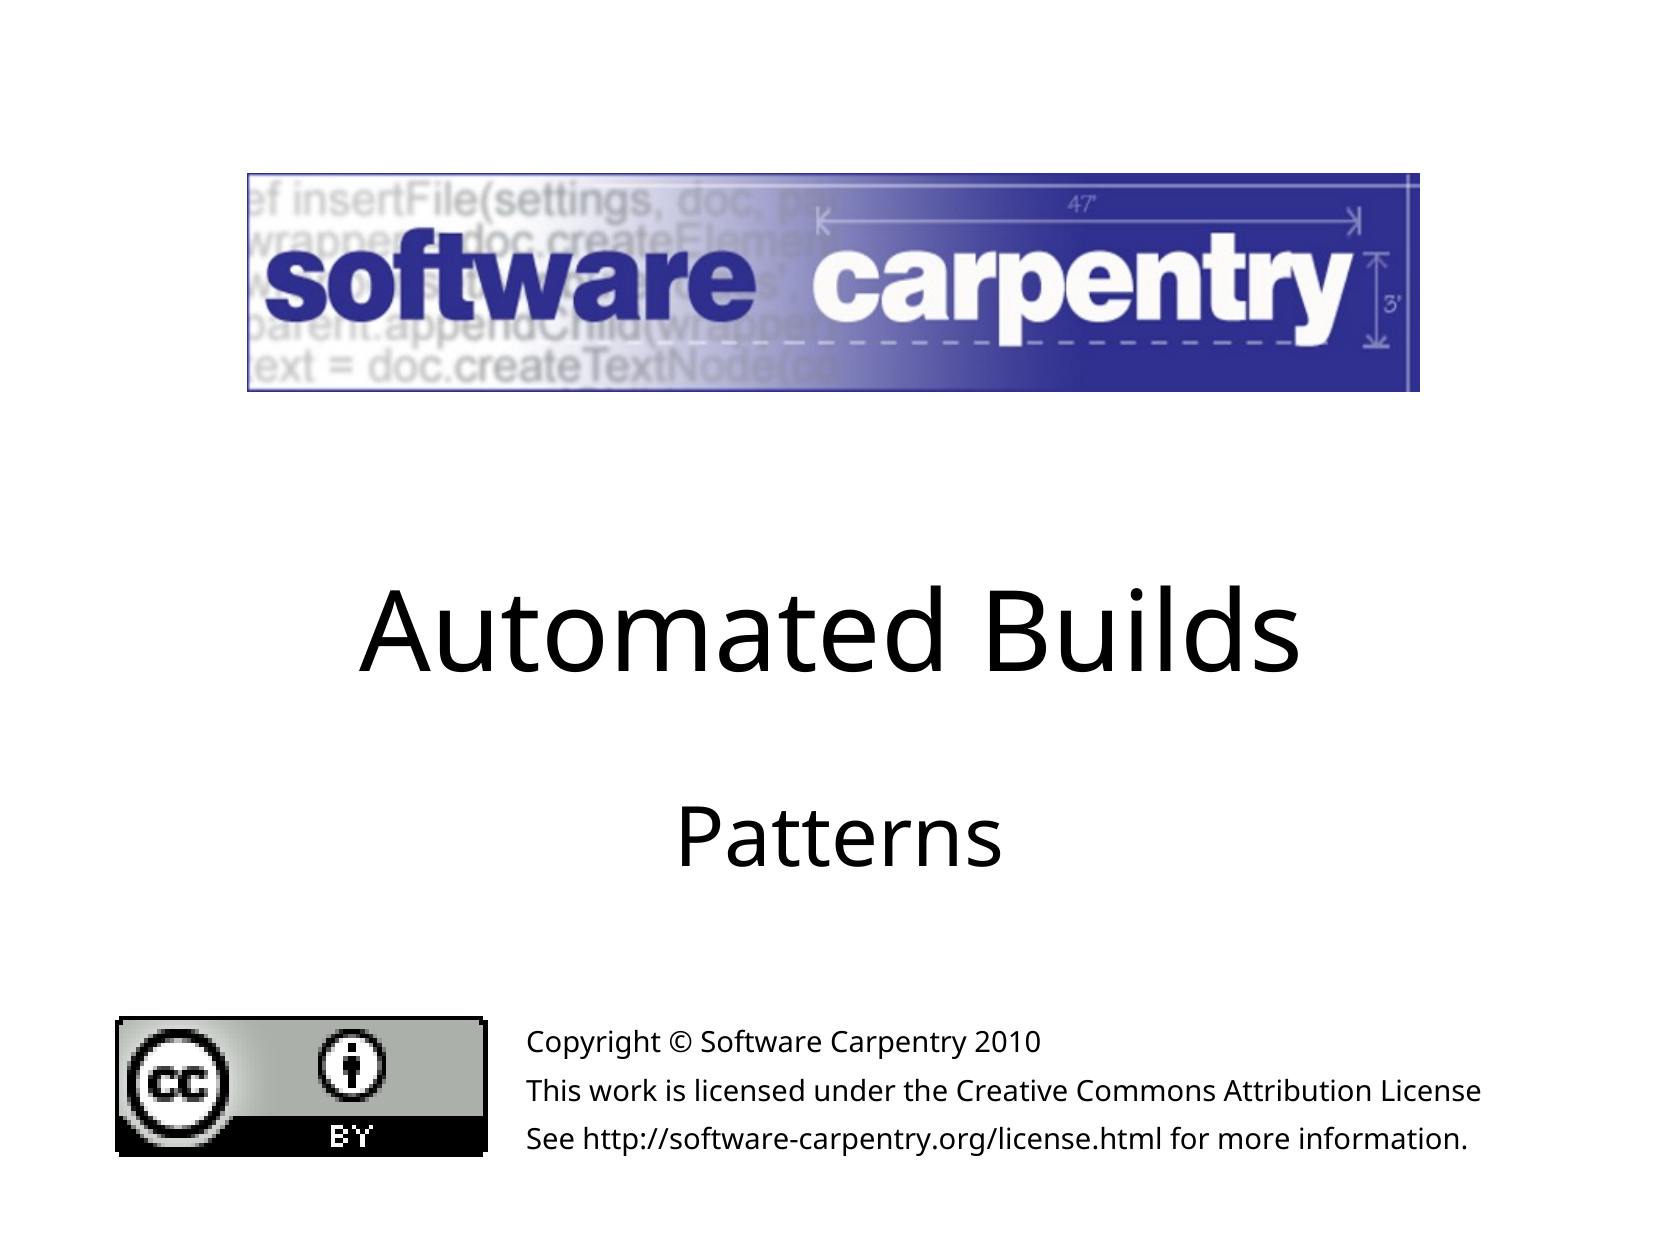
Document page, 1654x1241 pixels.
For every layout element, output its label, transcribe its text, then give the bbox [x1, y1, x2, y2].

picture [115, 1016, 488, 1158]
text_box Patterns [188, 773, 1490, 883]
text_box Copyright © Software Carpentry 2010 This work is licensed under the Creative Commons Attribution License See http://software-carpentry.org/license.html for more information. [511, 1014, 1574, 1164]
text_box Automated Builds [245, 549, 1418, 697]
picture [247, 173, 1420, 392]
